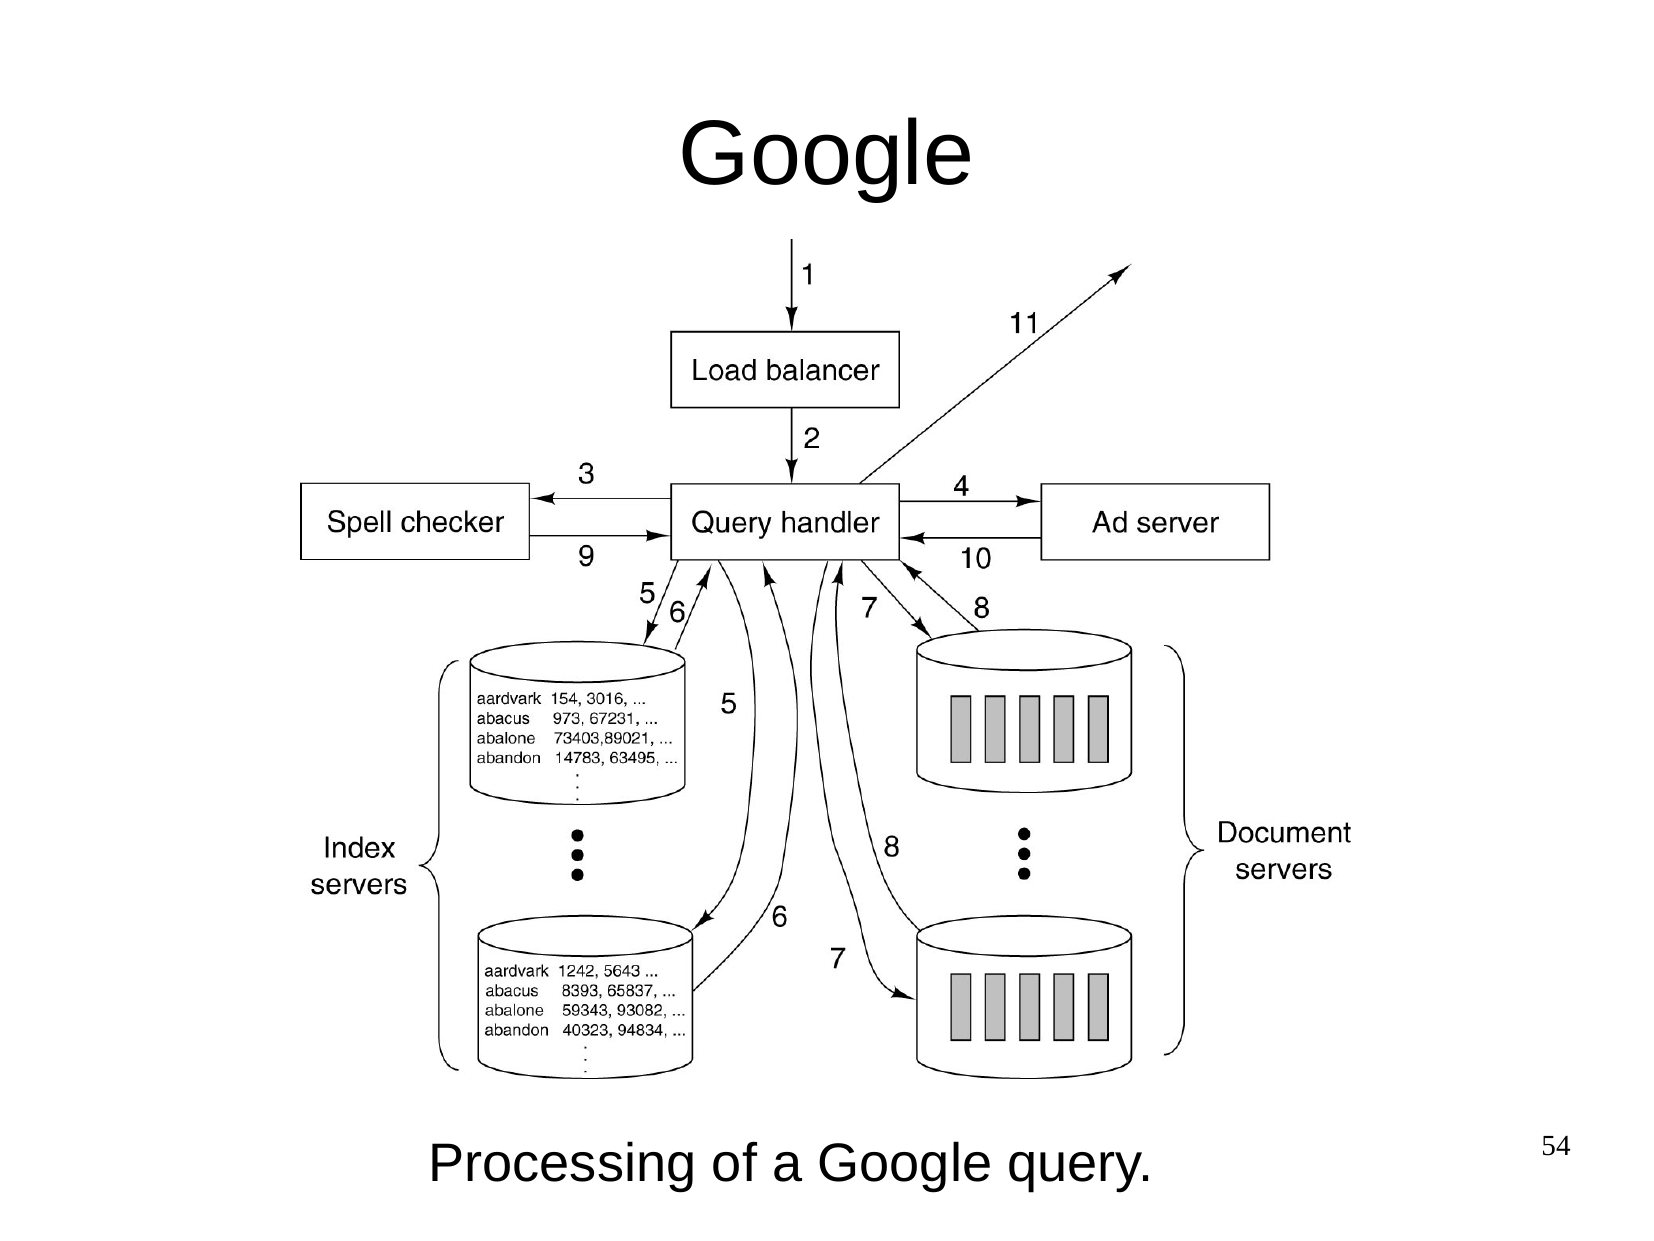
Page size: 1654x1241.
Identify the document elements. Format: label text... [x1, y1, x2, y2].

text_box Processing of a Google query. [413, 1125, 1171, 1201]
title Google [82, 49, 1571, 257]
picture [300, 239, 1351, 1079]
